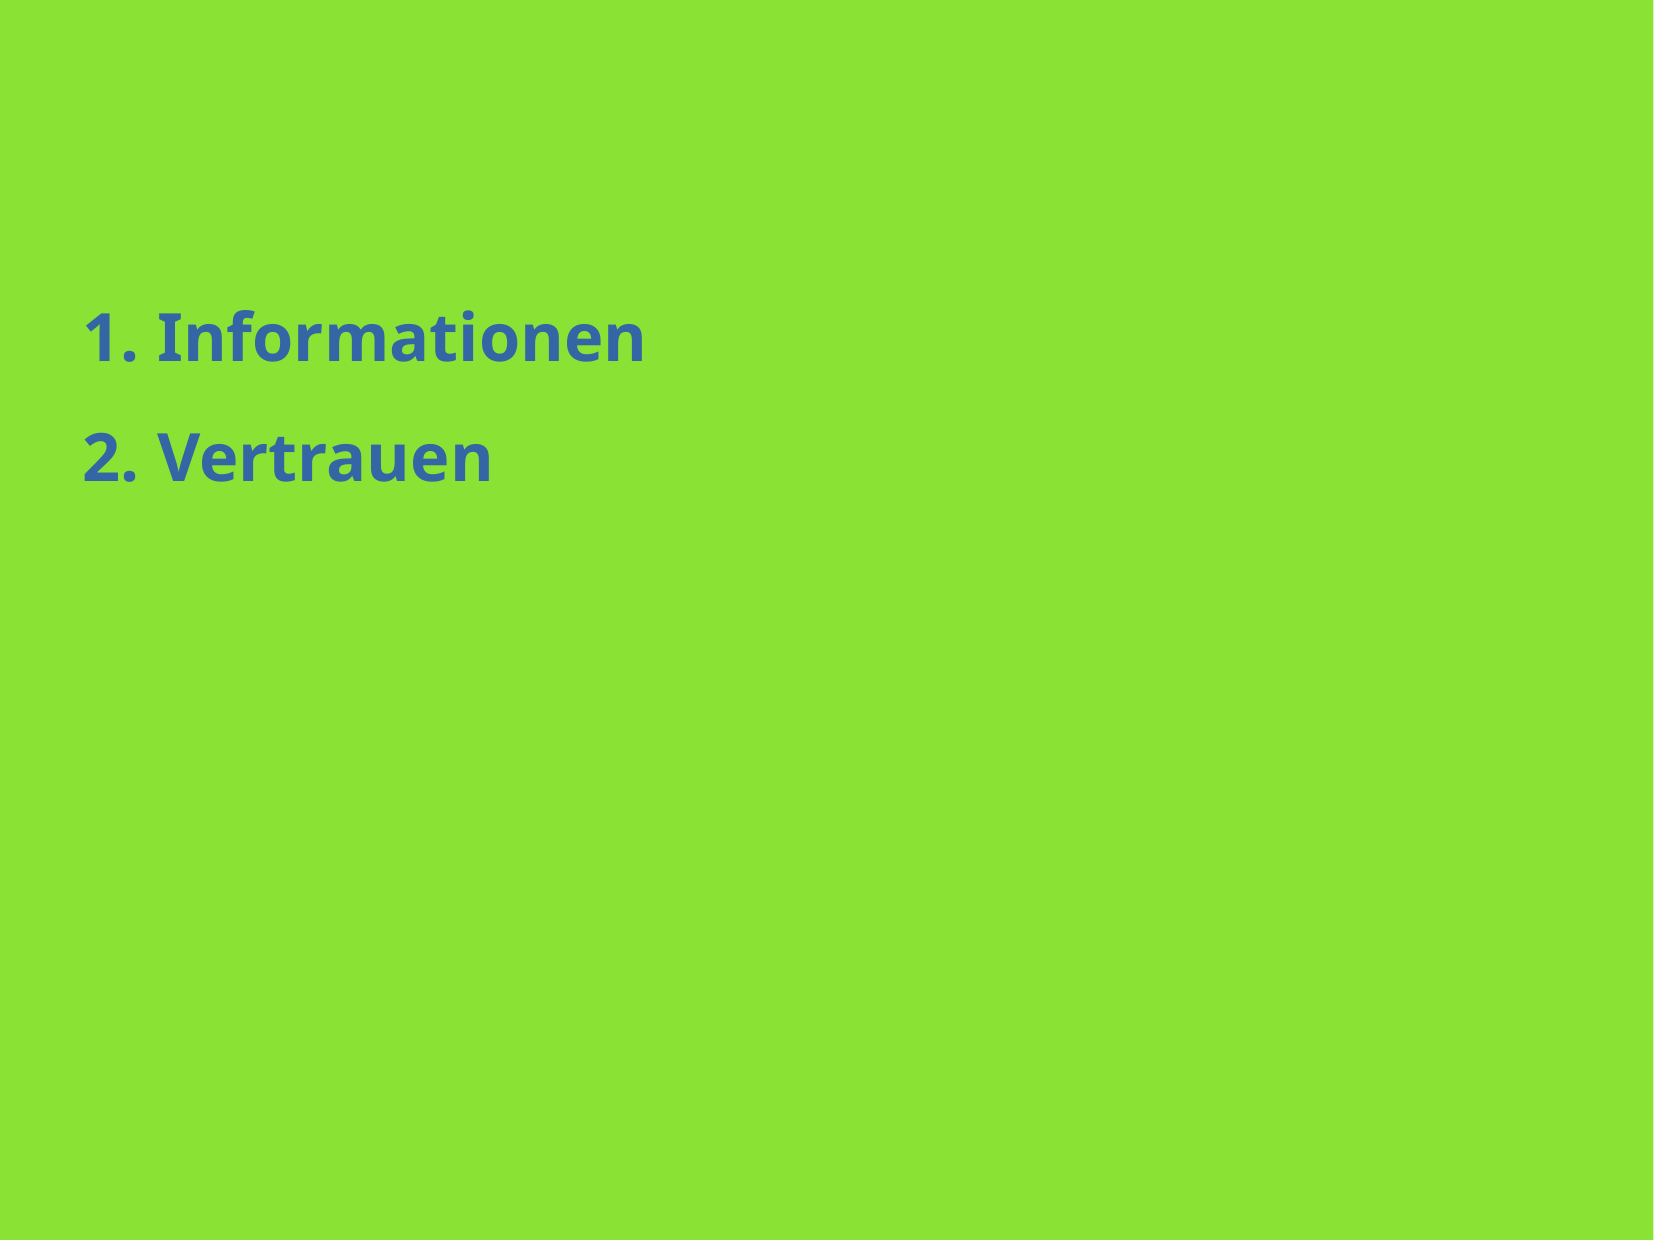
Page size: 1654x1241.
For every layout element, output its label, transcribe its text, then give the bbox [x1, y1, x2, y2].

list 1. Informationen 2. Vertrauen [82, 290, 1571, 1109]
